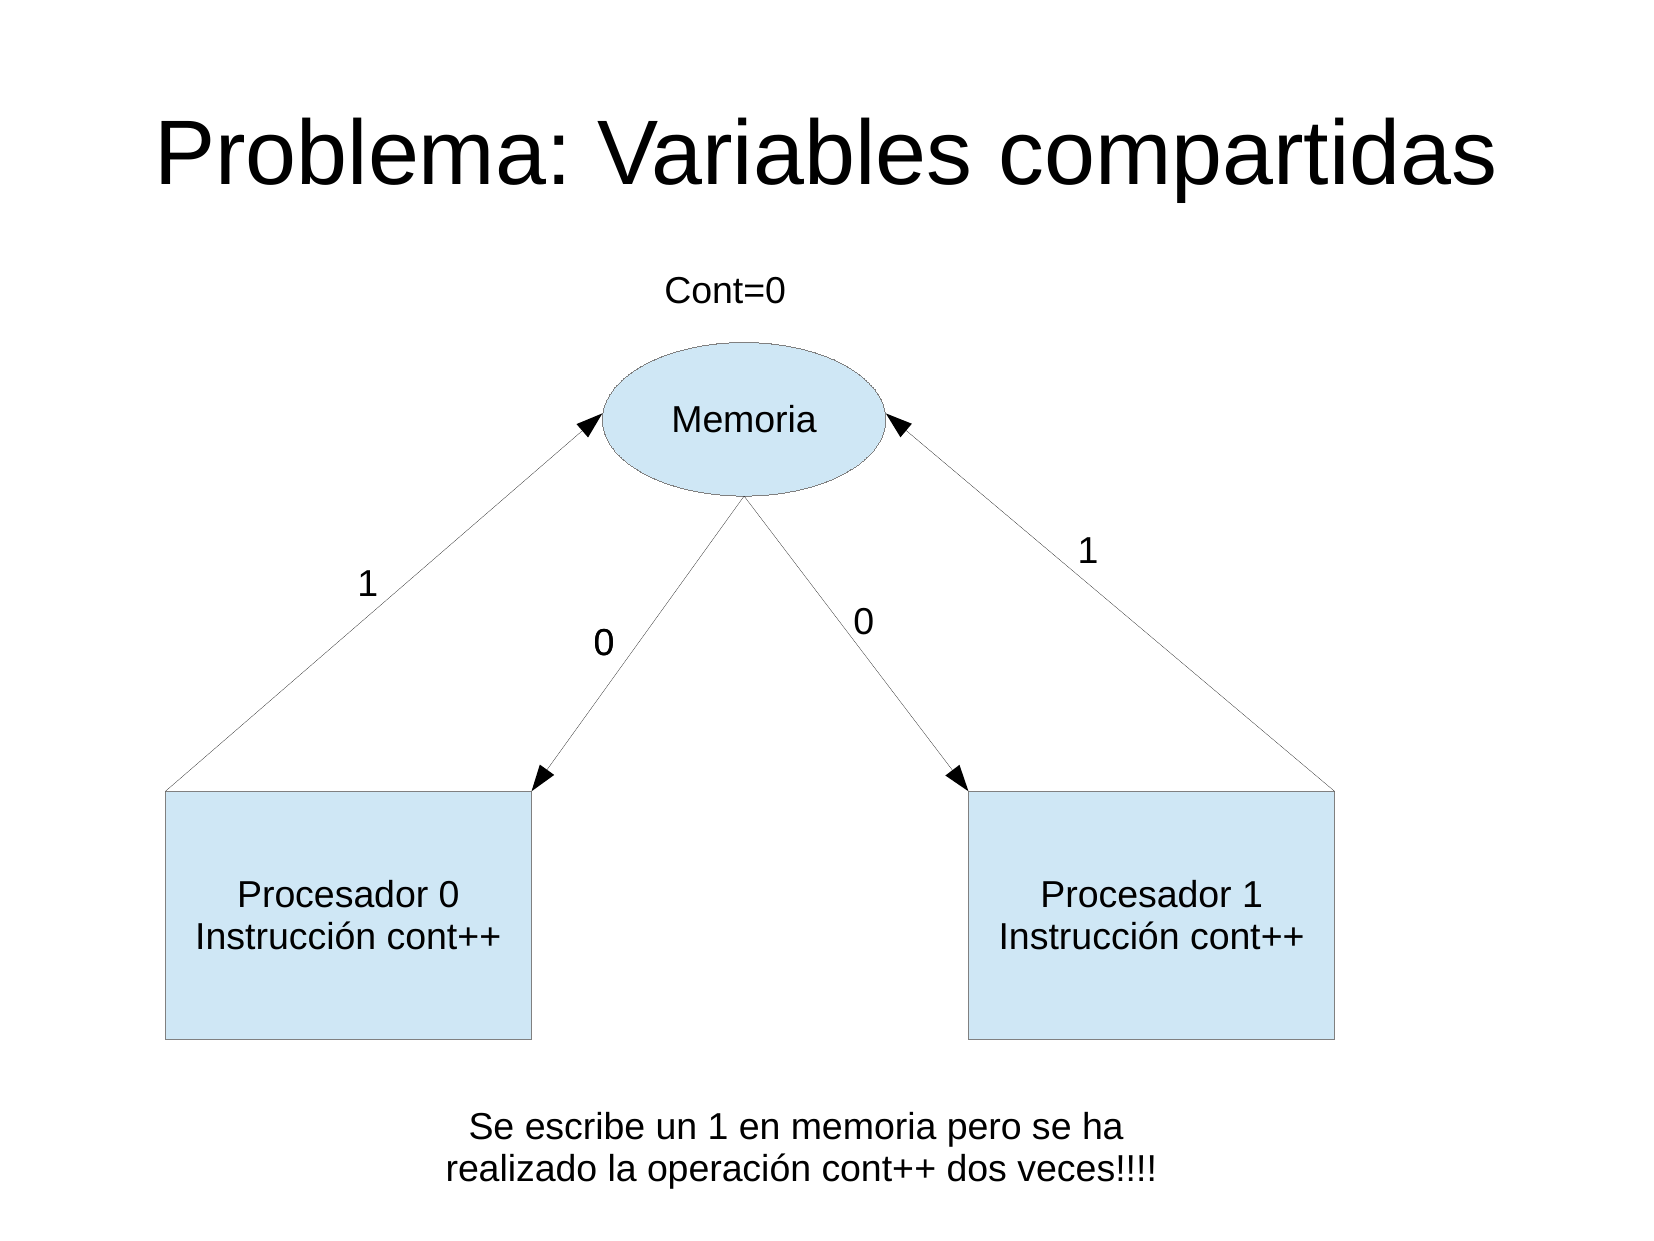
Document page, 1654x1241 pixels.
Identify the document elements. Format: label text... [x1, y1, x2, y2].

text_box Cont=0 [649, 262, 802, 319]
text_box Se escribe un 1 en memoria pero se ha realizado la operación cont++ dos veces!!!! [420, 1098, 1170, 1198]
text_box 0 [578, 614, 650, 672]
text_box 1 [342, 555, 414, 612]
text_box Procesador 1 Instrucción cont++ [968, 791, 1335, 1040]
text_box Procesador 0 Instrucción cont++ [165, 791, 532, 1040]
text_box 0 [838, 592, 910, 650]
text_box Memoria [602, 342, 886, 497]
title Problema: Variables compartidas [82, 49, 1571, 257]
text_box 1 [1062, 521, 1134, 579]
